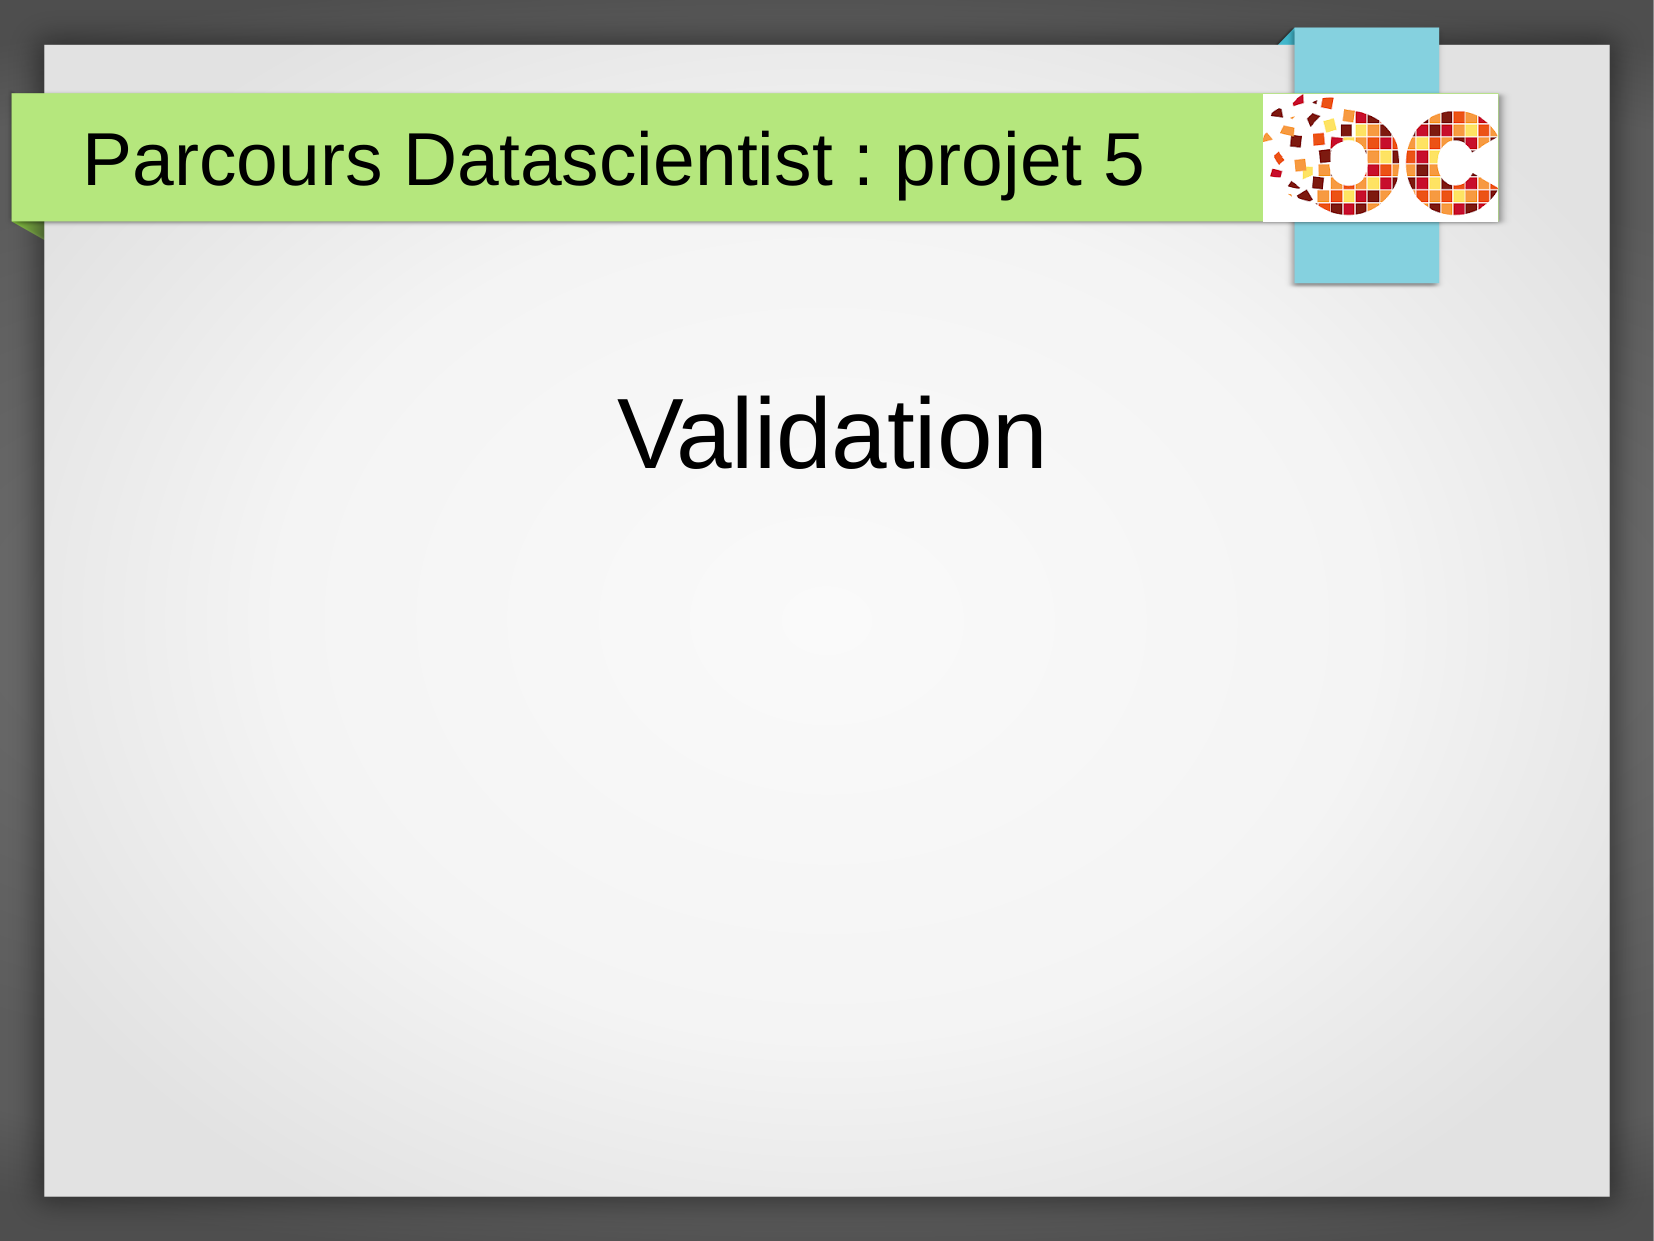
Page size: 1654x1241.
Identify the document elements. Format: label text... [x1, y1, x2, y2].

title Parcours Datascientist : projet 5 [82, 100, 1477, 219]
picture [0, 0, 1654, 1241]
text_box Validation [47, 356, 1619, 512]
